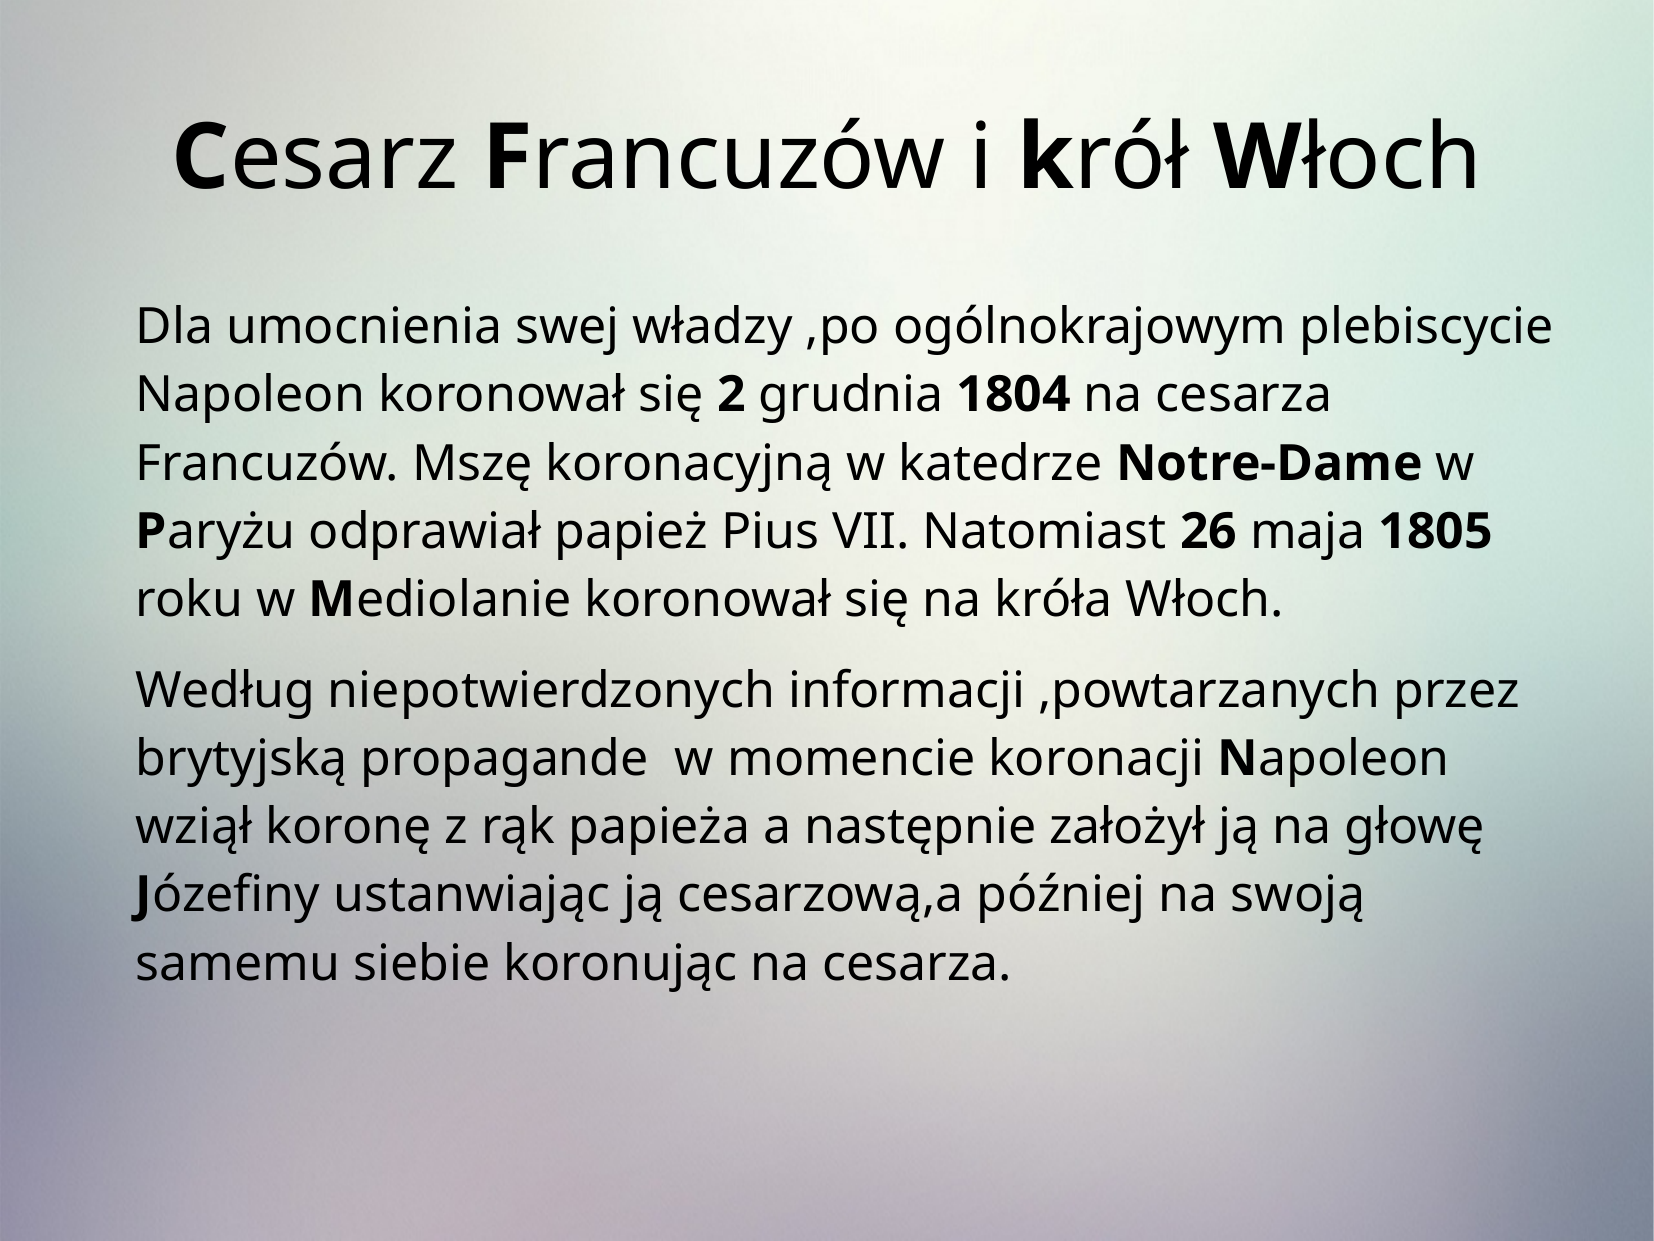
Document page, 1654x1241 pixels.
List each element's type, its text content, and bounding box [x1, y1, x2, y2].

title Cesarz Francuzów i krół Włoch [82, 49, 1571, 257]
picture [0, 0, 1654, 1241]
list Dla umocnienia swej władzy ,po ogólnokrajowym plebiscycie Napoleon koronował się 2 grudnia 1804 na cesarza Francuzów. Mszę koronacyjną w katedrze Notre-Dame w Paryżu odprawiał papież Pius VII. Natomiast 26 maja 1805 roku w Mediolanie koronował się na króła Włoch. Według niepotwierdzonych informacji ,powtarzanych przez brytyjską propagande w momencie koronacji Napoleon wziął koronę z rąk papieża a następnie założył ją na głowę Józefiny ustanwiając ją cesarzową,a później na swoją samemu siebie koronując na cesarza. [82, 290, 1571, 1010]
